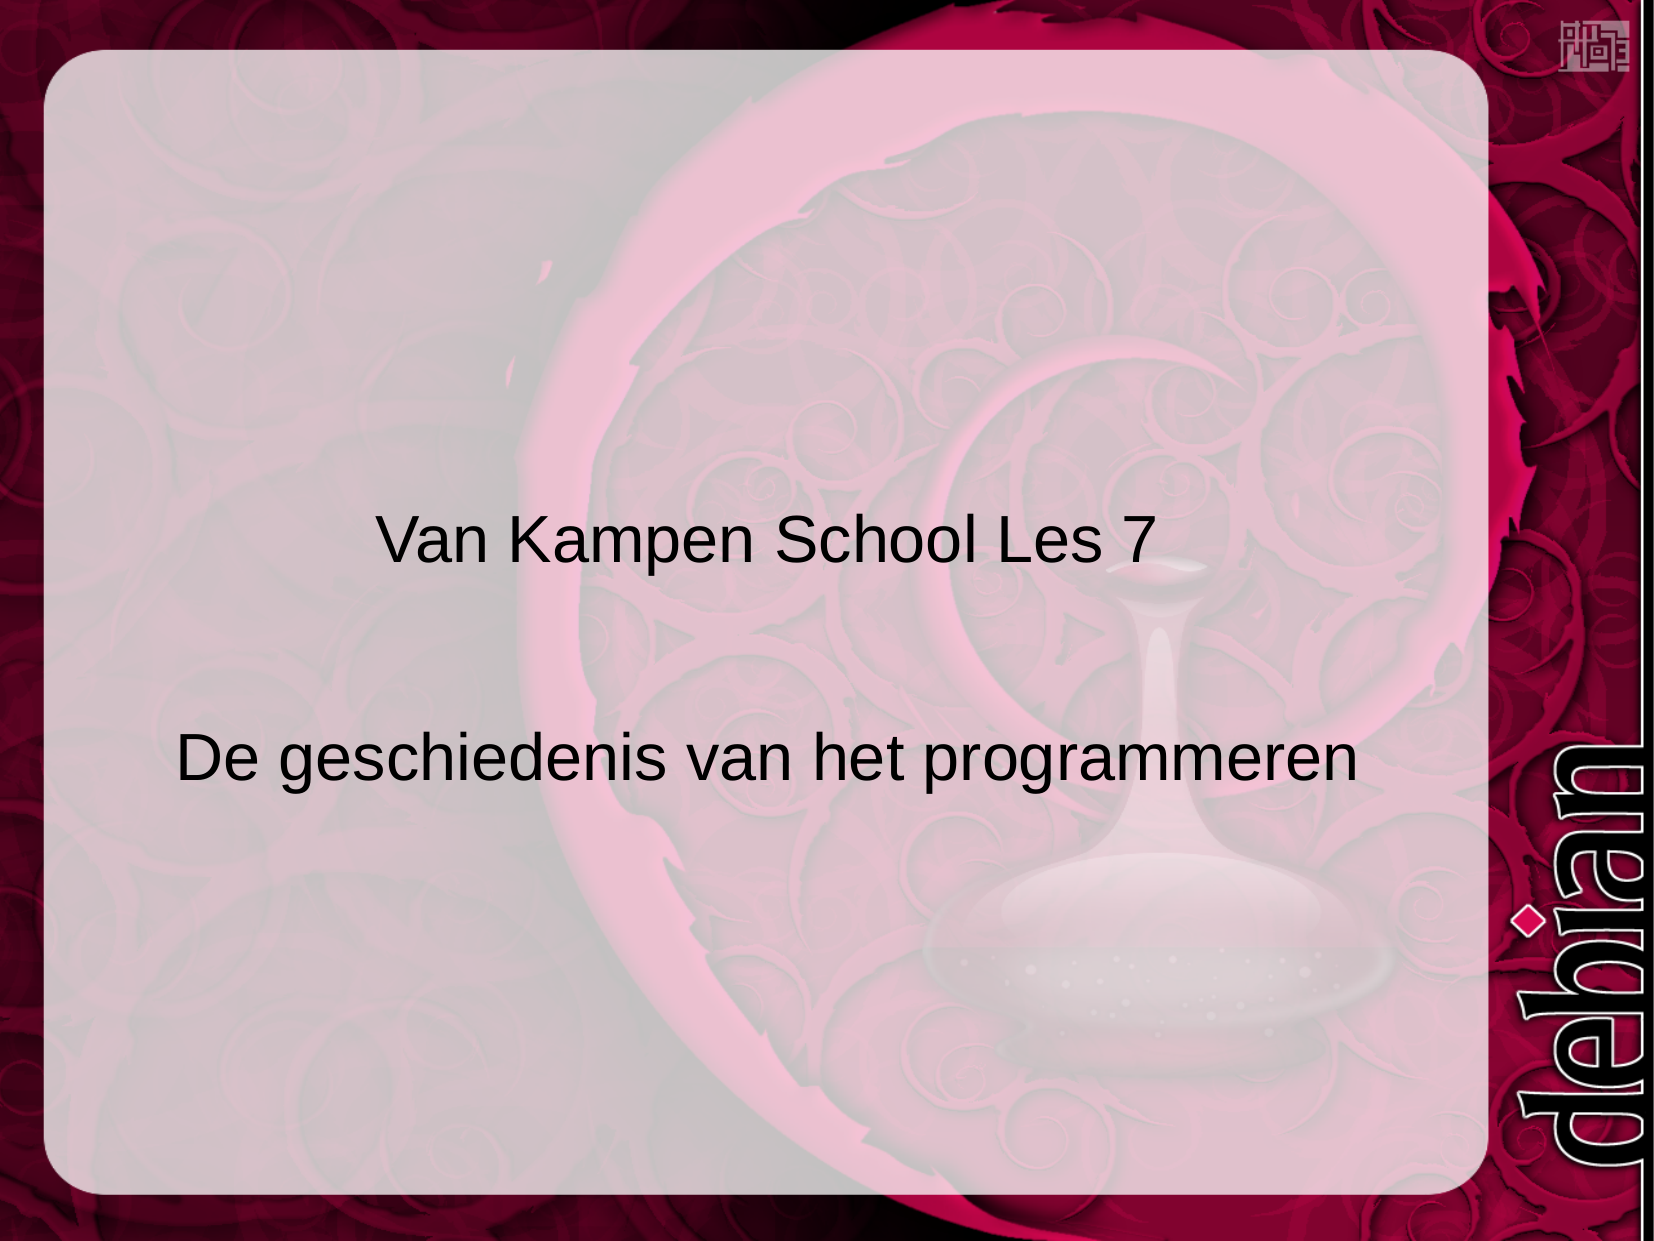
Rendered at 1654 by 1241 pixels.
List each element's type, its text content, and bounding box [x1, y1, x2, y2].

picture [0, 0, 1654, 1241]
subtitle Van Kampen School Les 7 De geschiedenis van het programmeren [59, 493, 1477, 906]
